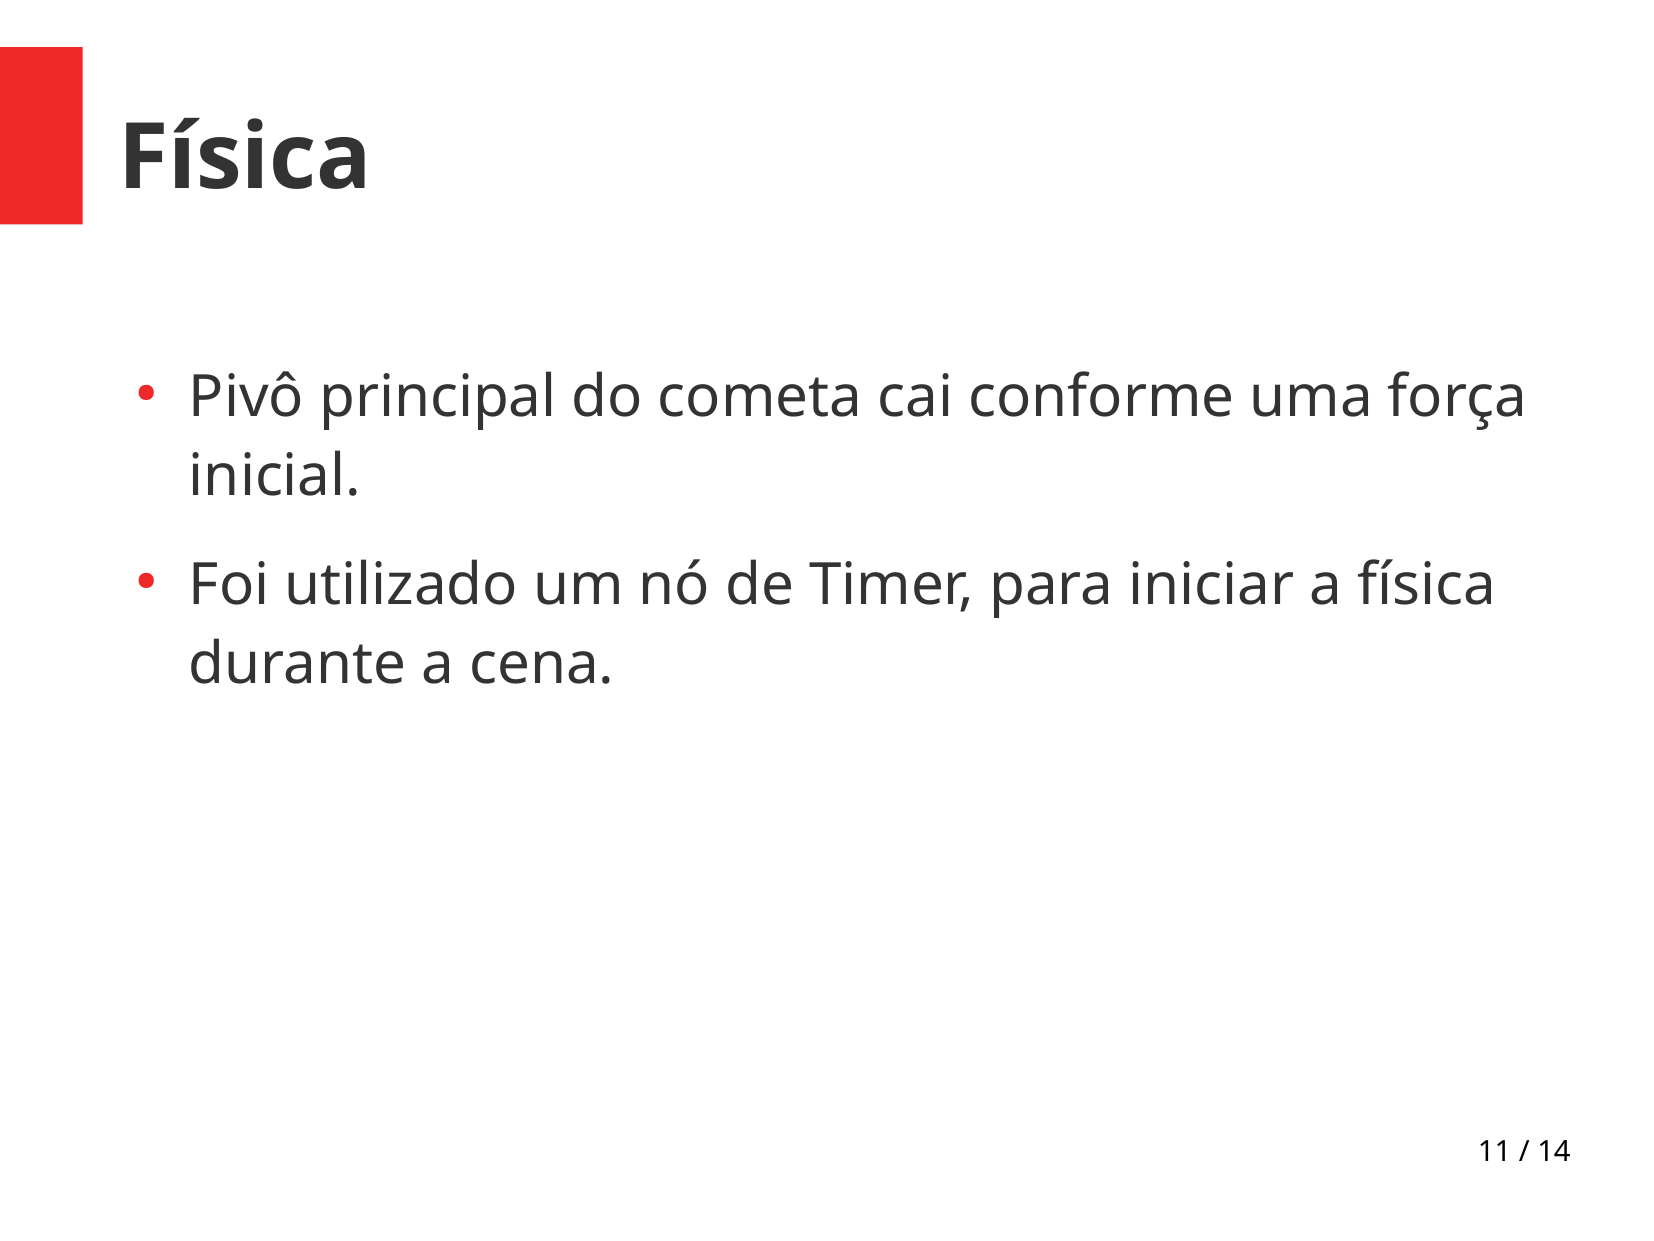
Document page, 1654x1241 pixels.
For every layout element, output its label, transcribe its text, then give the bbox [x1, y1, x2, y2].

title Física [118, 49, 1571, 257]
list Pivô principal do cometa cai conforme uma força inicial. Foi utilizado um nó de Timer, para iniciar a física durante a cena. [118, 354, 1536, 1074]
